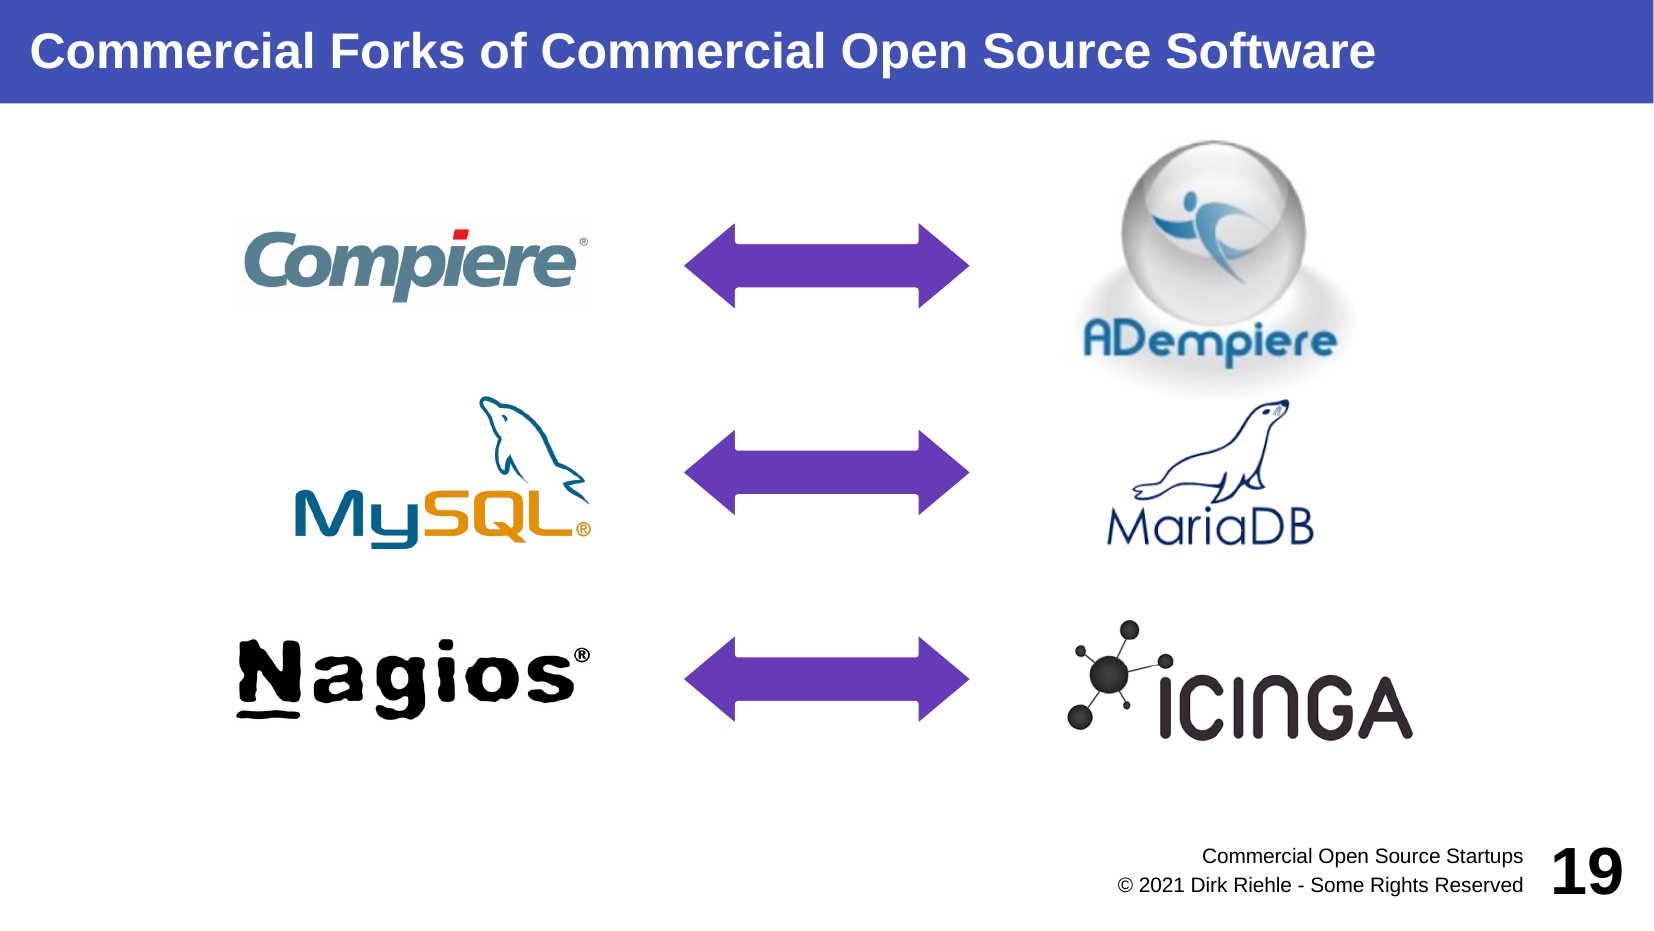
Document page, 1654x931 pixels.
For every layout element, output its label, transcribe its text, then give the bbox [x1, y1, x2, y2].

picture [236, 559, 591, 800]
text_box [679, 216, 975, 316]
text_box [679, 629, 975, 729]
picture [1062, 614, 1418, 744]
title Commercial Forks of Commercial Open Source Software [0, 0, 1654, 104]
text_box [679, 423, 975, 522]
picture [295, 396, 591, 549]
picture [236, 221, 591, 311]
picture [1062, 132, 1359, 549]
